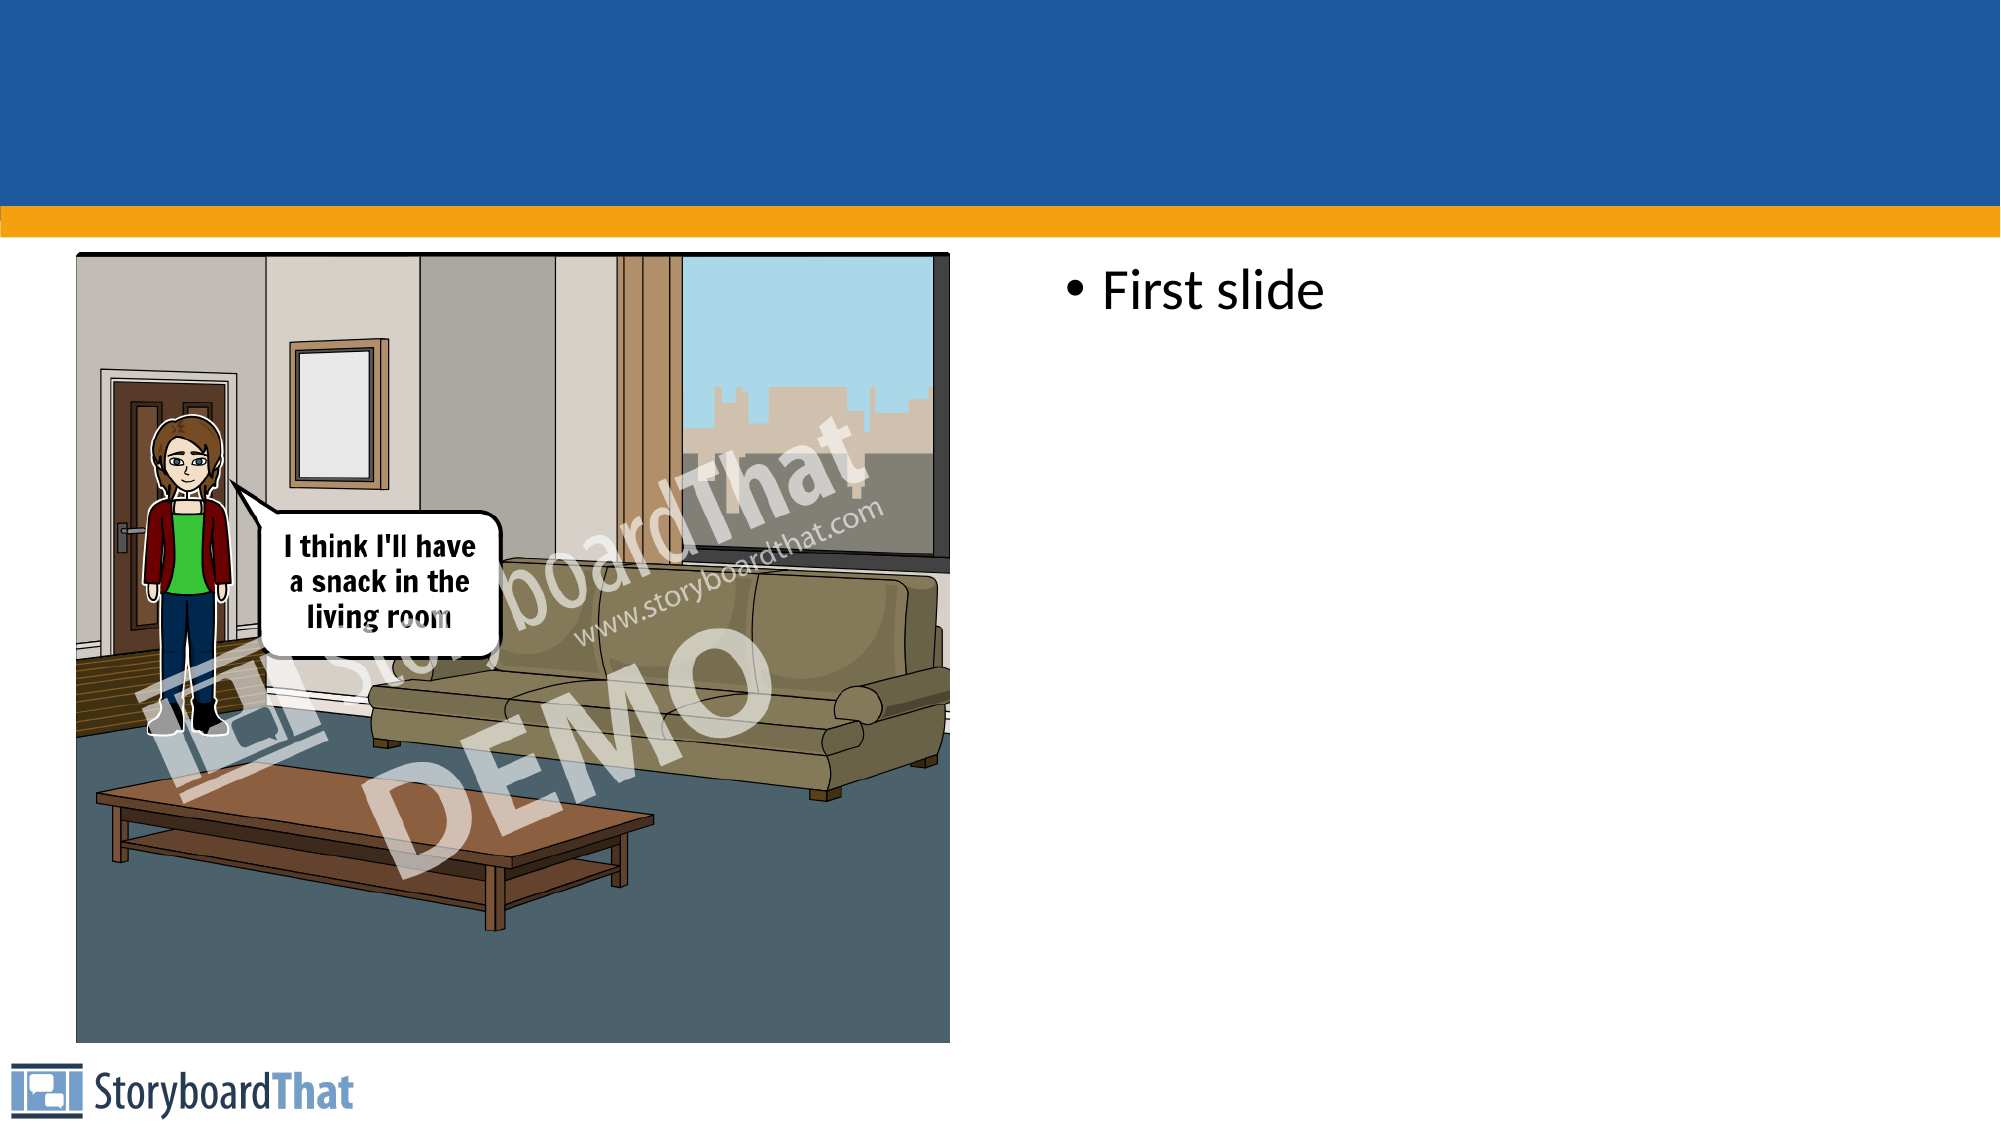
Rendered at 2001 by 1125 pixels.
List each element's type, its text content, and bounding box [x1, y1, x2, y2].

list First slide [1050, 251, 1950, 1044]
picture [9, 1060, 357, 1120]
picture [75, 251, 951, 1044]
